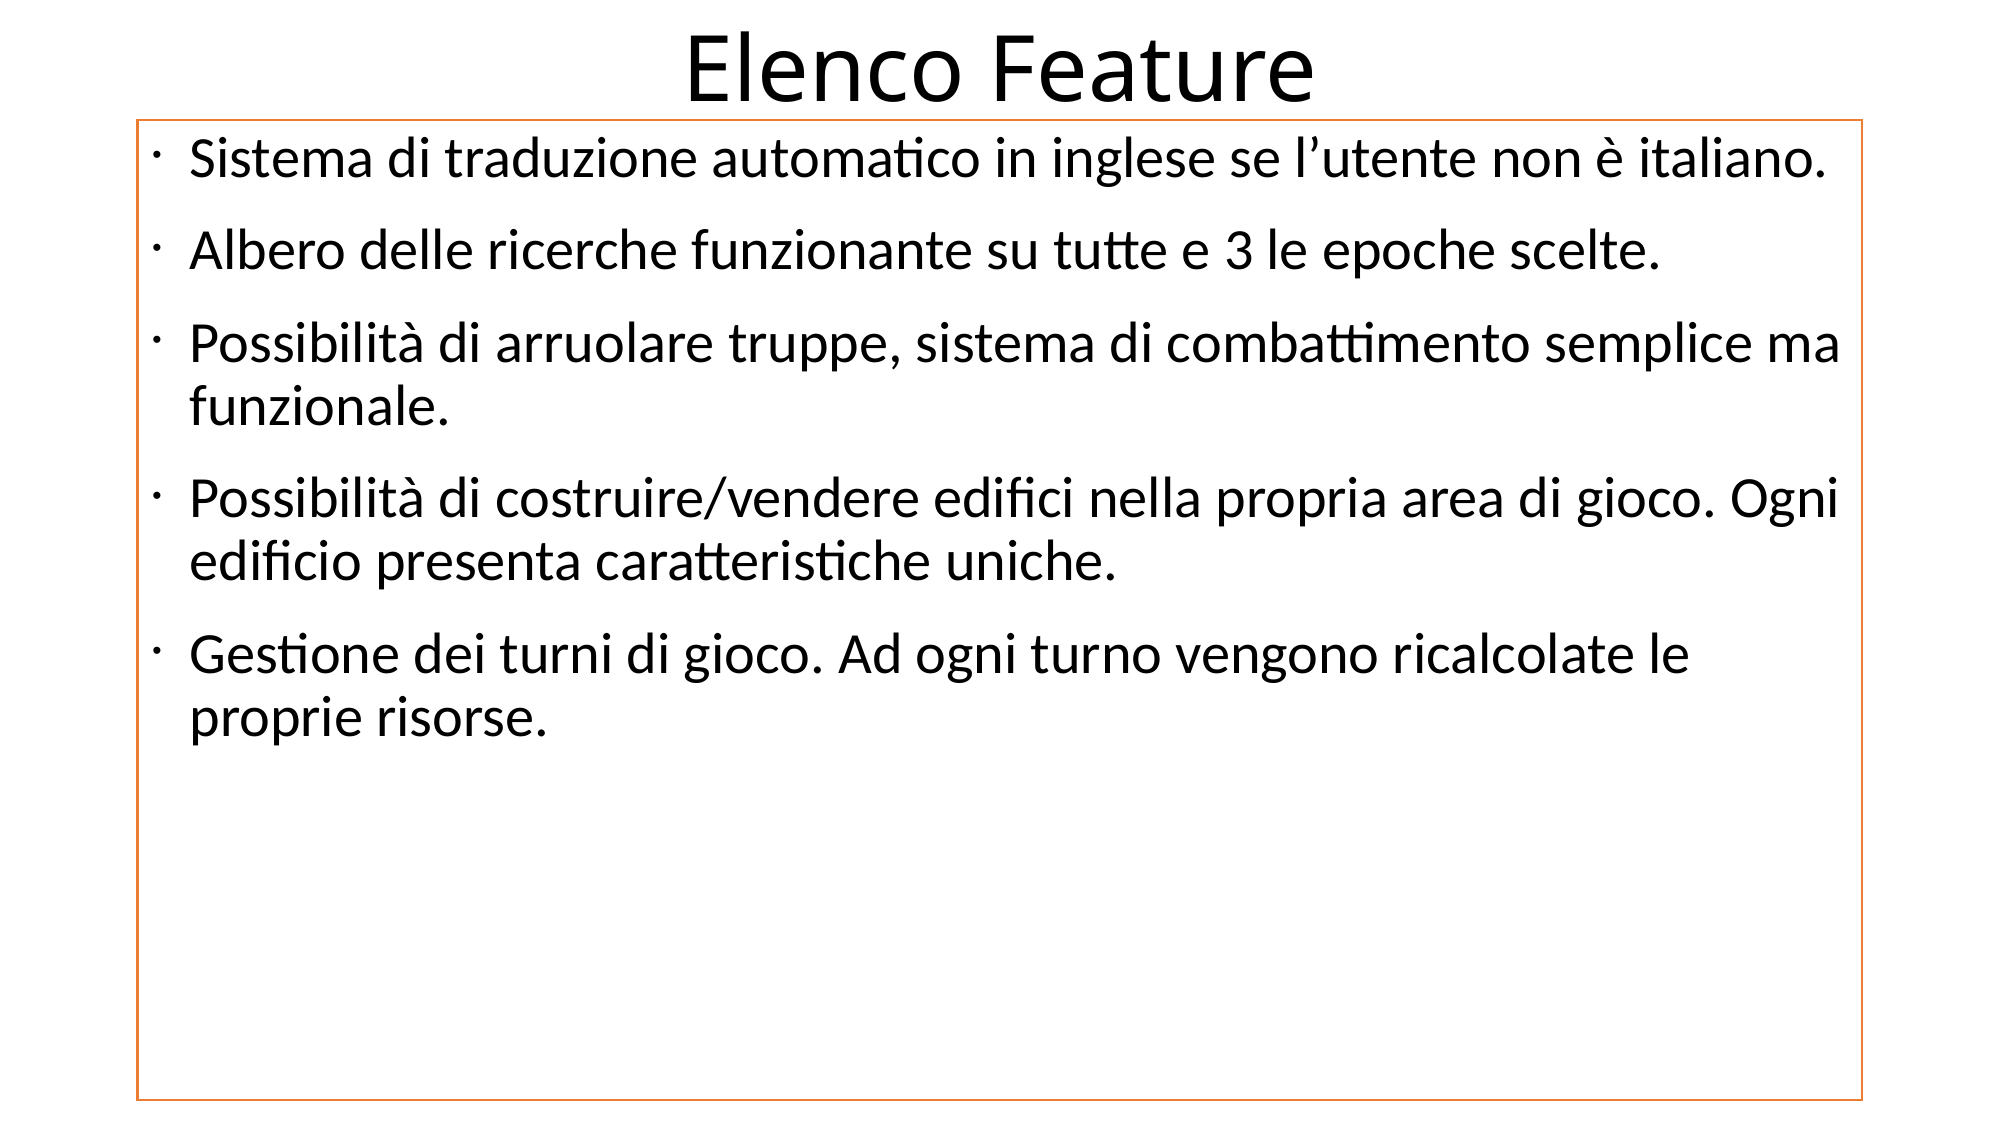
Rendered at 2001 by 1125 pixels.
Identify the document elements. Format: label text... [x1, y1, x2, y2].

list Sistema di traduzione automatico in inglese se l’utente non è italiano. Albero delle ricerche funzionante su tutte e 3 le epoche scelte. Possibilità di arruolare truppe, sistema di combattimento semplice ma funzionale. Possibilità di costruire/vendere edifici nella propria area di gioco. Ogni edificio presenta caratteristiche uniche. Gestione dei turni di gioco. Ad ogni turno vengono ricalcolate le proprie risorse. [137, 119, 1863, 1100]
title Elenco Feature [137, 15, 1863, 119]
